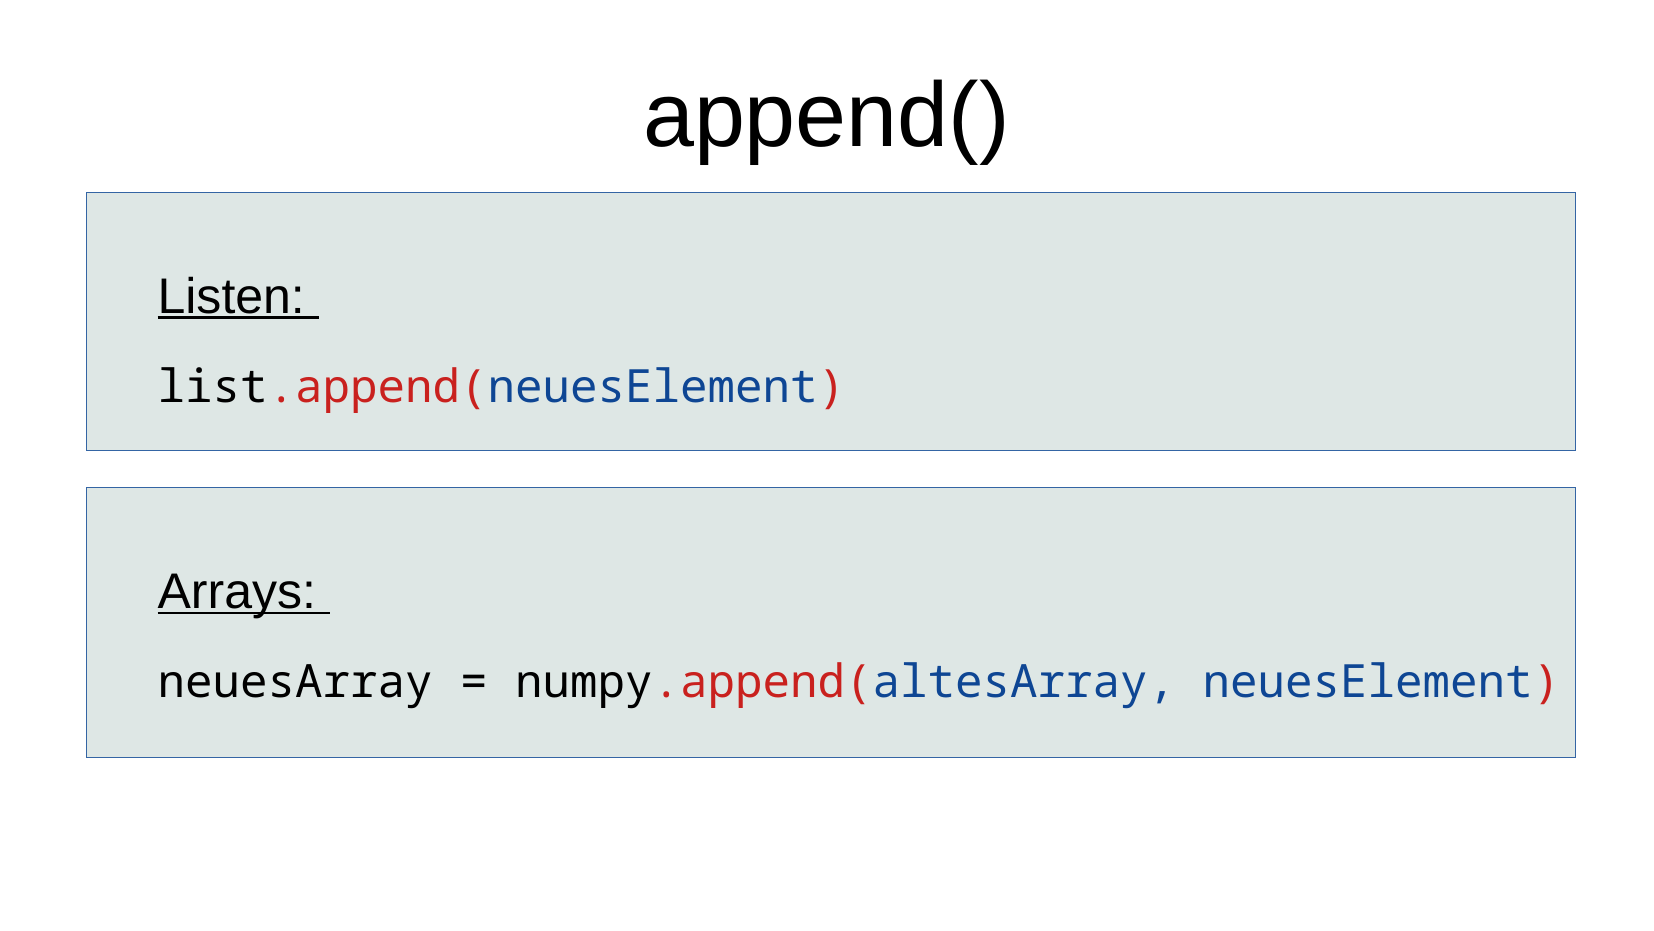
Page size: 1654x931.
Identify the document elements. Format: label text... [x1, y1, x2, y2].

list Listen: list.append(neuesElement) [86, 192, 1576, 451]
title append() [82, 37, 1571, 193]
list Arrays: neuesArray = numpy.append(altesArray, neuesElement) [86, 487, 1576, 758]
